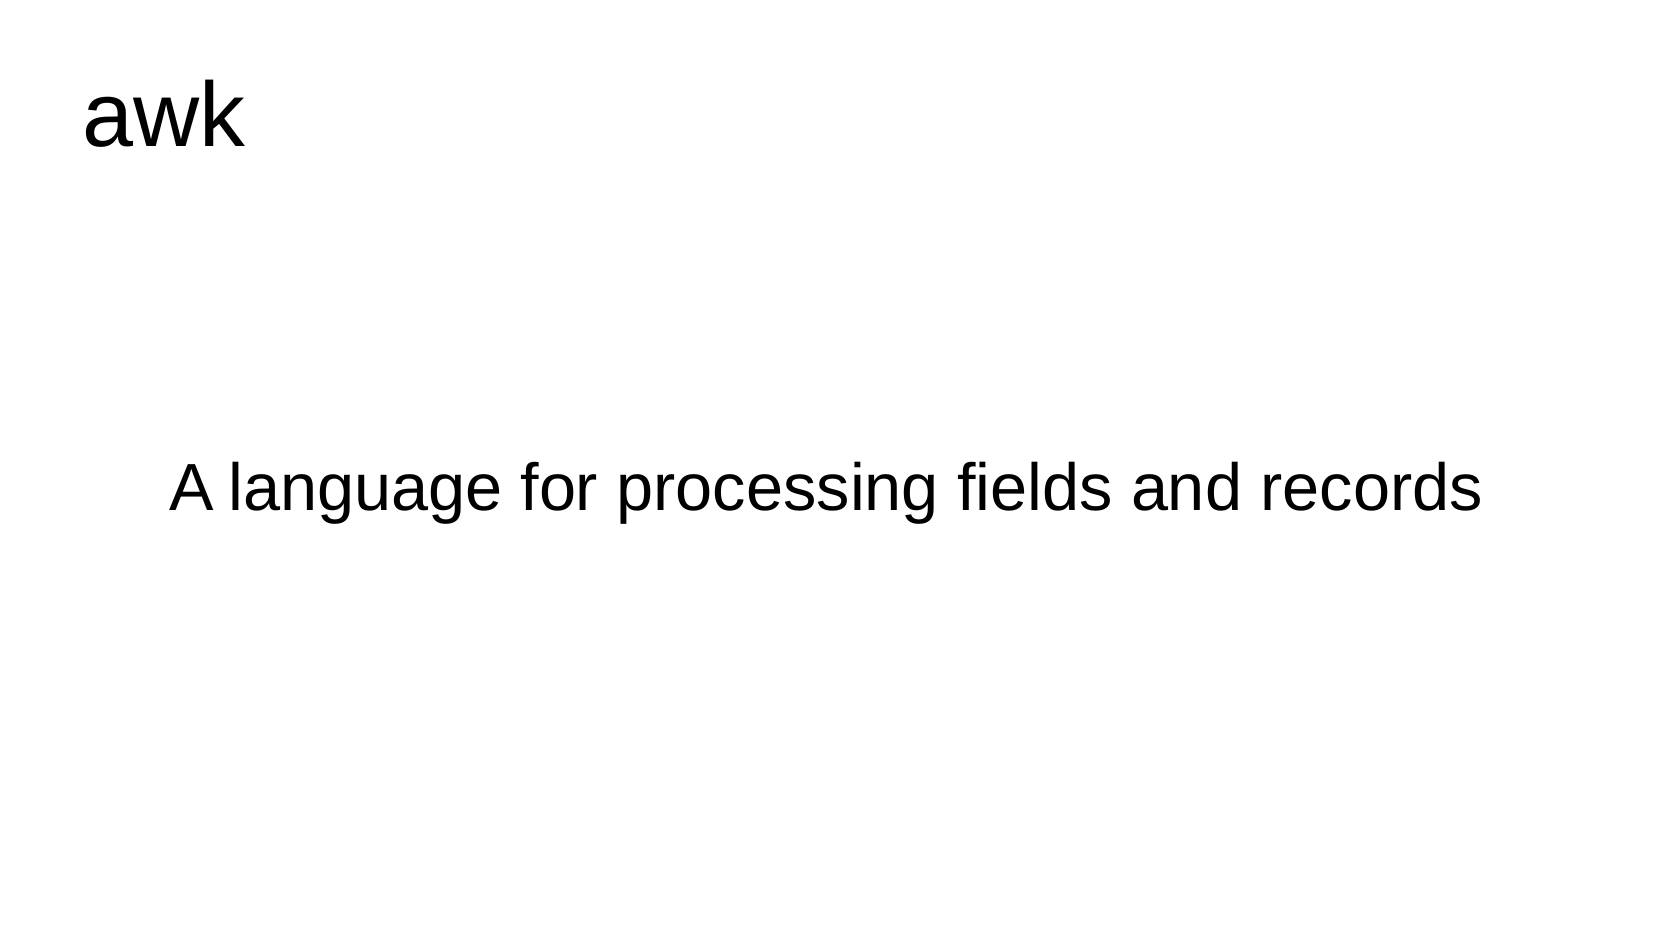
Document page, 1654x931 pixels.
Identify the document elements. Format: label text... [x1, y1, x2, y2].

subtitle A language for processing fields and records [82, 217, 1571, 758]
title awk [82, 37, 1571, 193]
